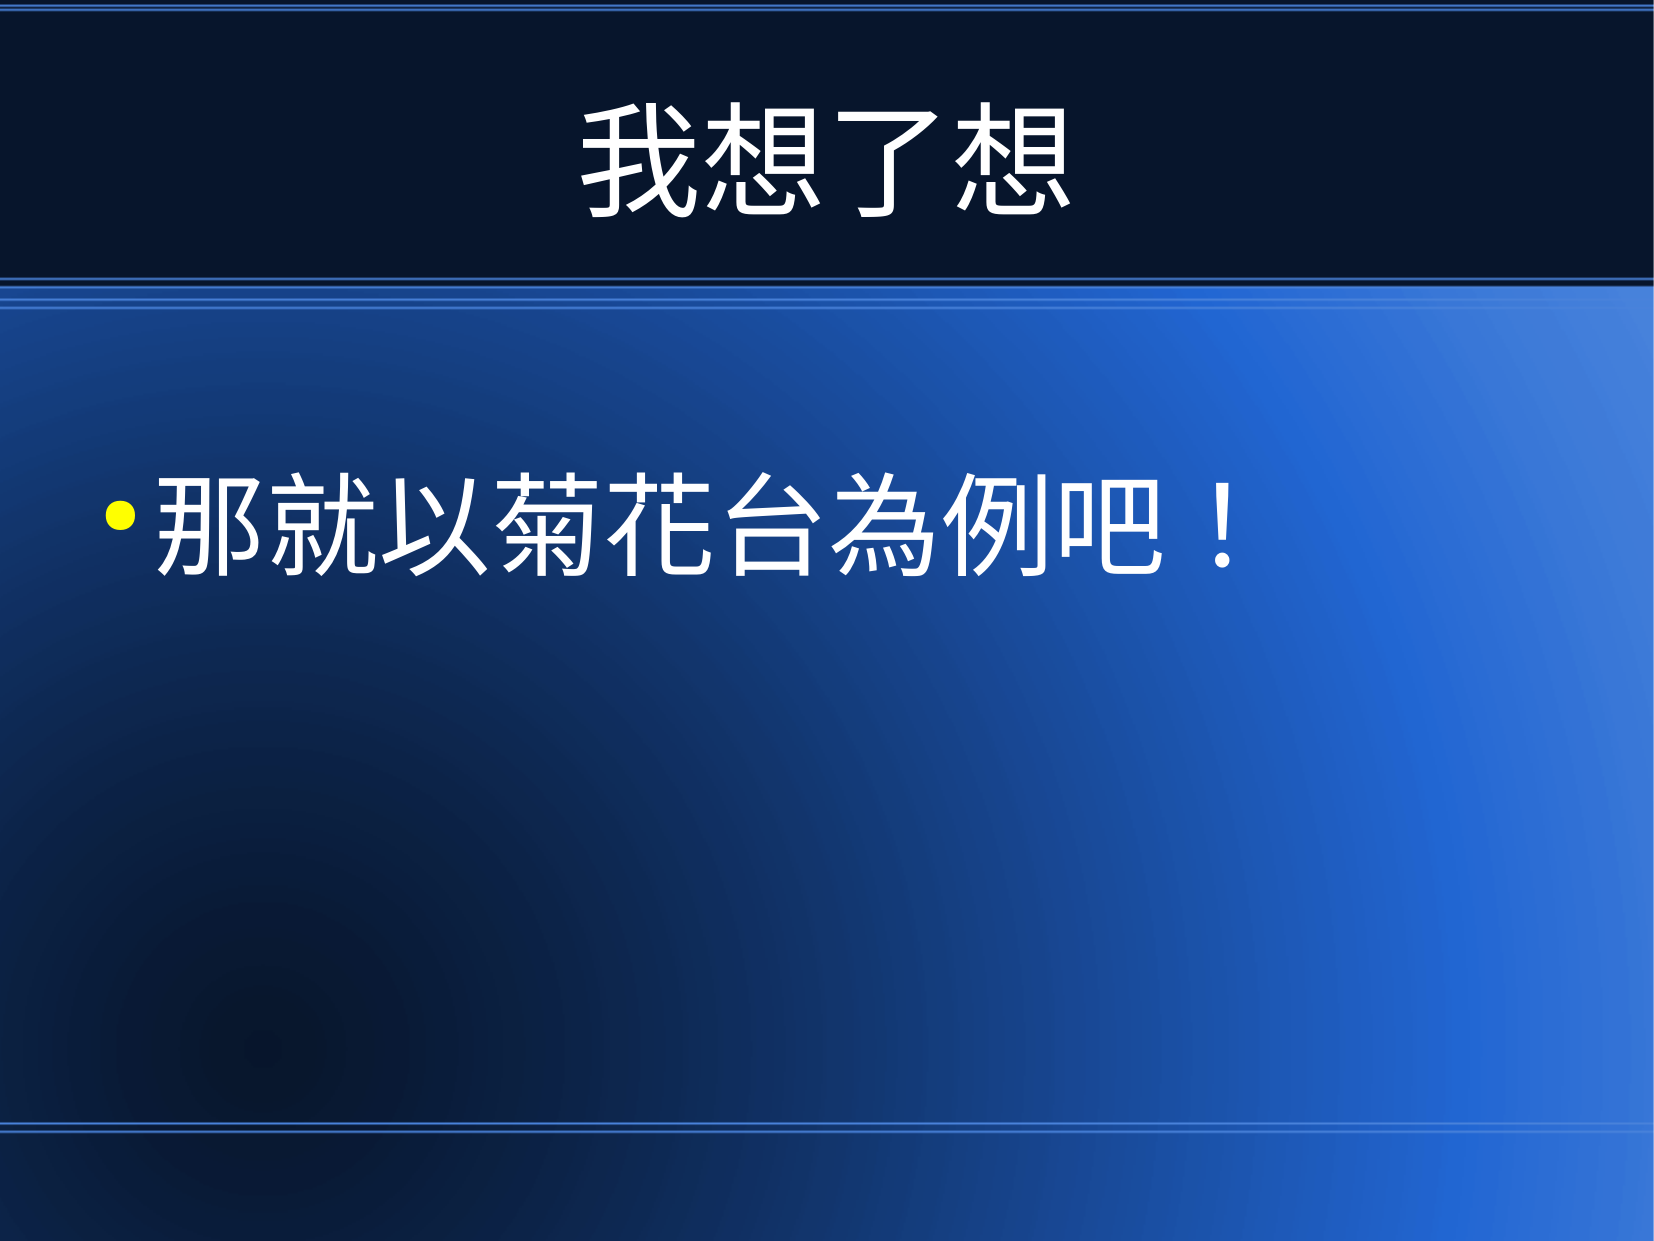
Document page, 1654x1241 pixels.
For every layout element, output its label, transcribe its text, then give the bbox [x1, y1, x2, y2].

title 我想了想 [82, 49, 1571, 257]
picture [0, 0, 1654, 1241]
list 那就以菊花台為例吧！ [82, 355, 1571, 1241]
